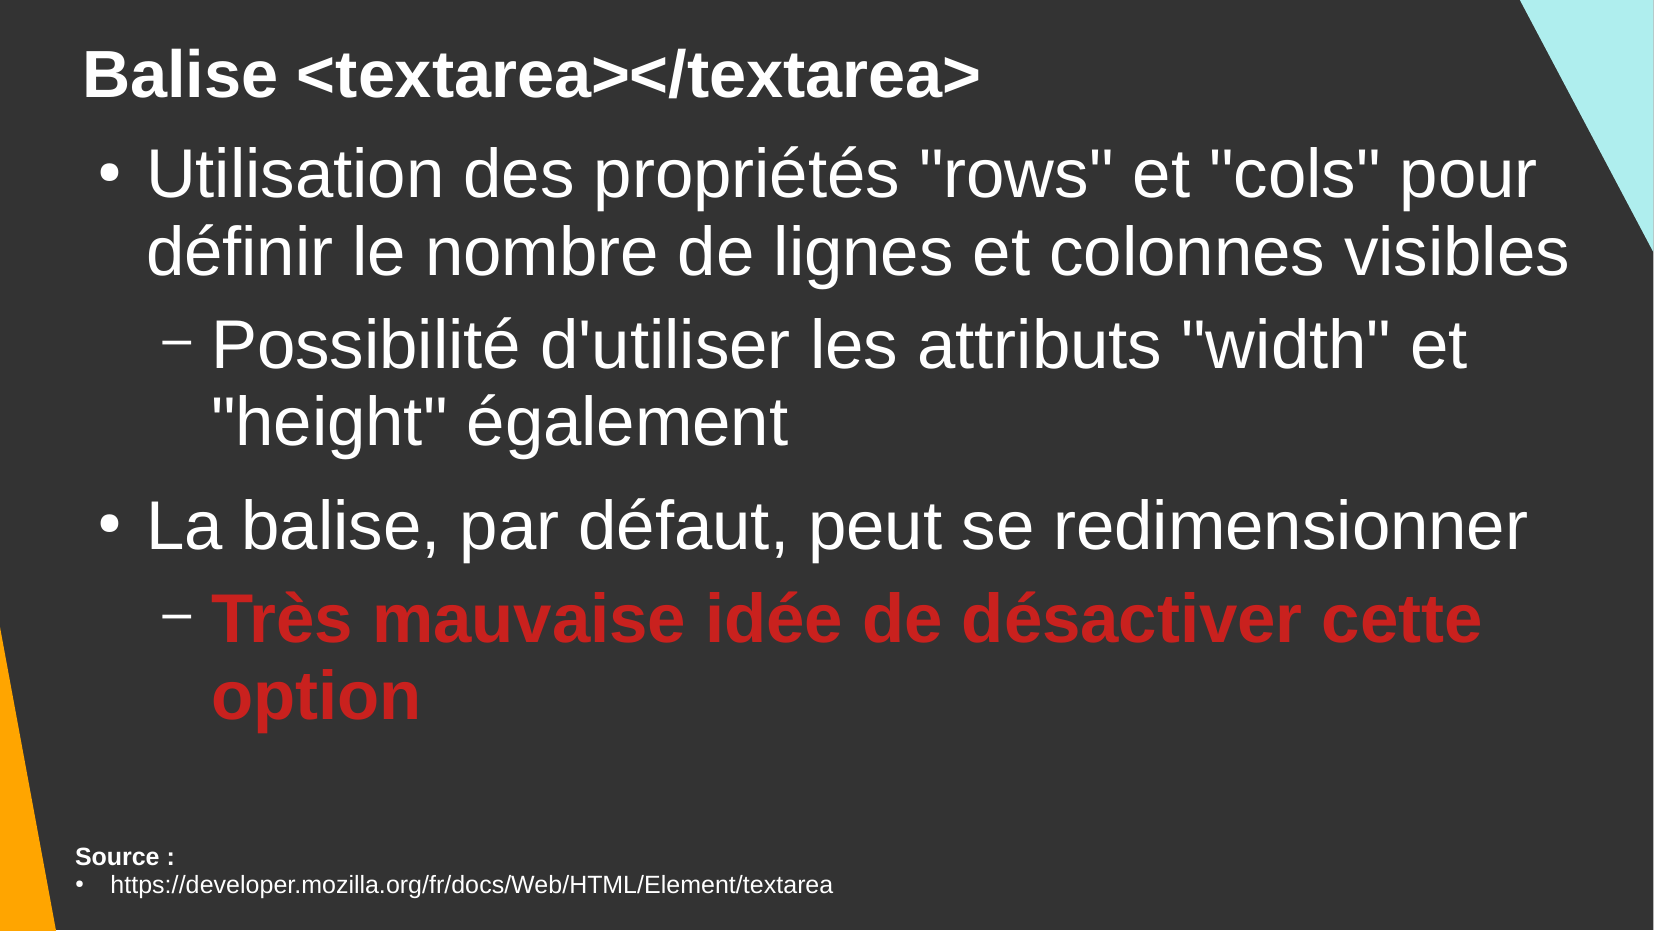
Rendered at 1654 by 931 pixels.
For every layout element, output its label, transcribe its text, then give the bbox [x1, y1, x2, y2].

text_box Source : https://developer.mozilla.org/fr/docs/Web/HTML/Element/textarea [60, 835, 1546, 907]
list Utilisation des propriétés "rows" et "cols" pour définir le nombre de lignes et colonnes visibles Possibilité d'utiliser les attributs "width" et "height" également La balise, par défaut, peut se redimensionner Très mauvaise idée de désactiver cette option [80, 135, 1605, 798]
title Balise <textarea></textarea> [82, 37, 1571, 114]
text_box [0, 627, 57, 931]
text_box [1519, 0, 1654, 254]
